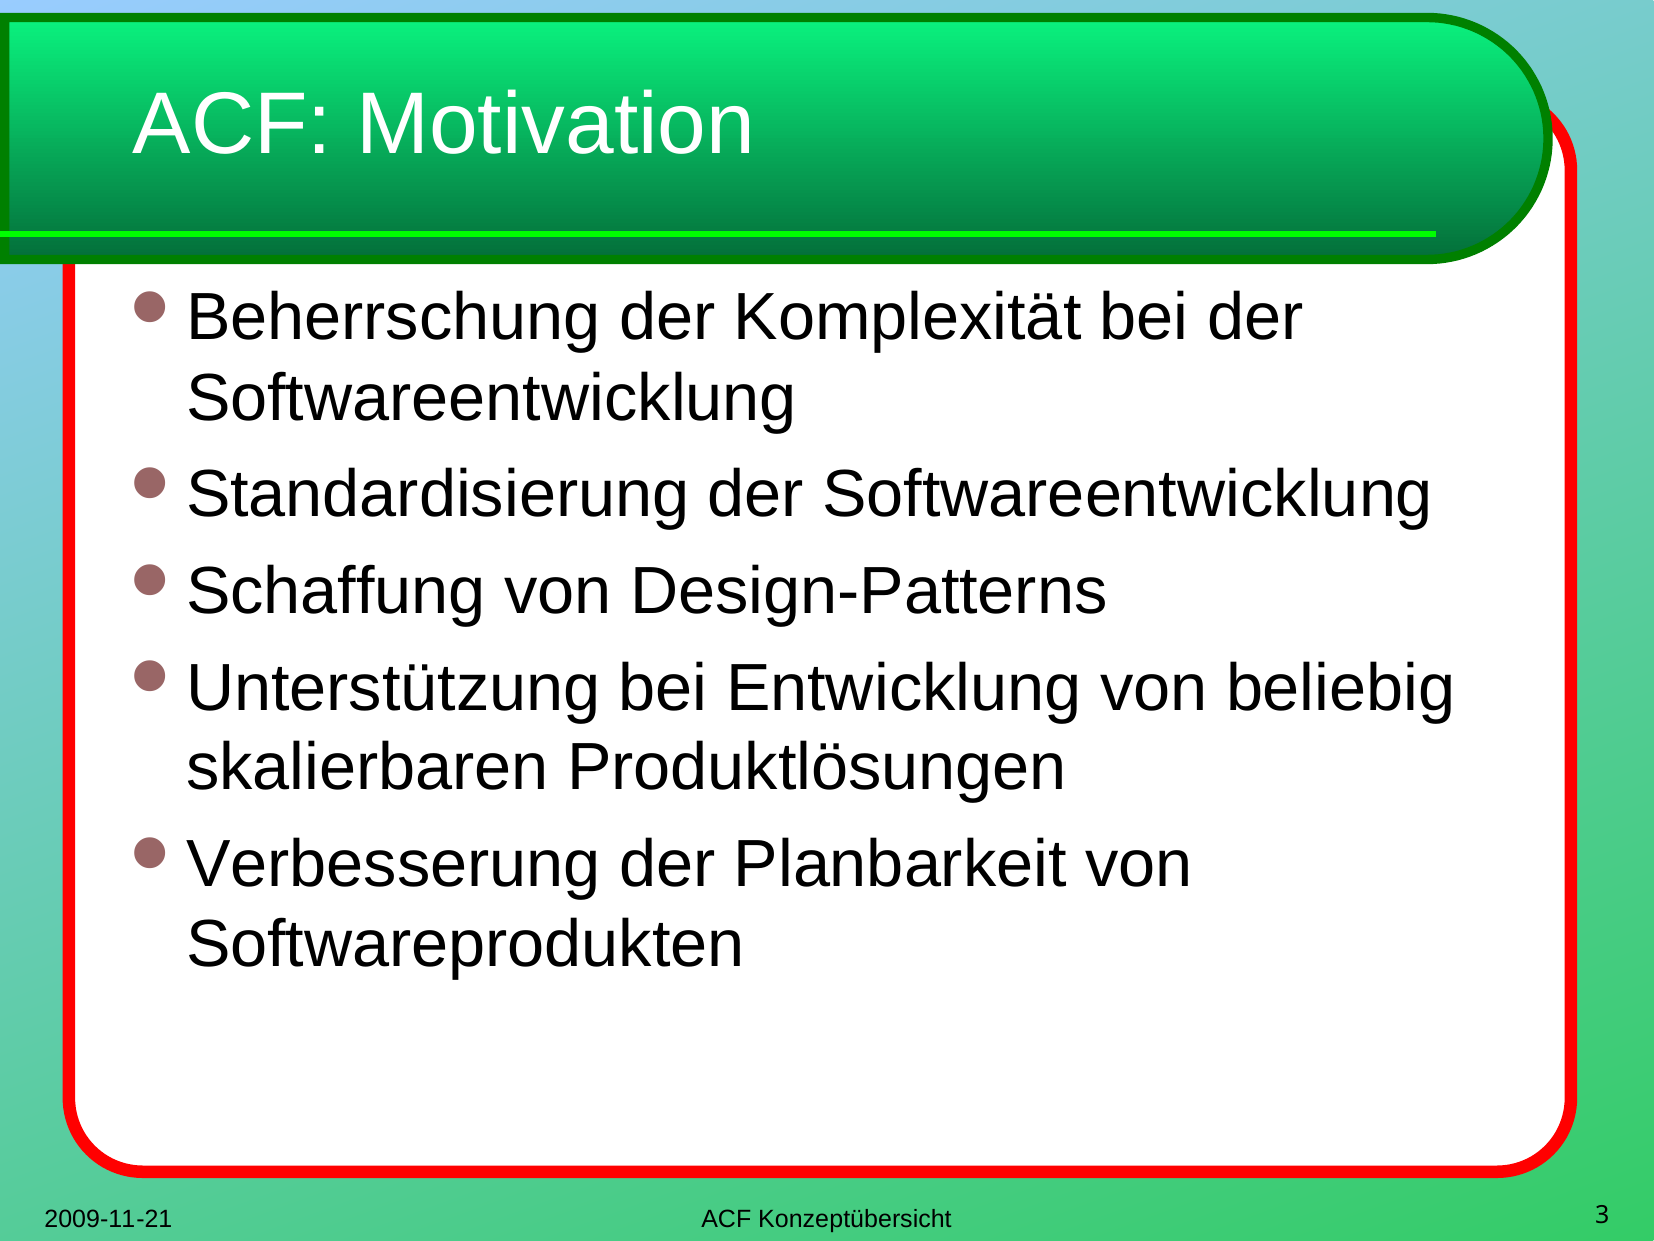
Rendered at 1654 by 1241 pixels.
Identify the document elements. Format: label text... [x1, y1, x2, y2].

title ACF: Motivation [118, 0, 1534, 237]
list Beherrschung der Komplexität bei der Softwareentwicklung Standardisierung der Softwareentwicklung Schaffung von Design-Patterns Unterstützung bei Entwicklung von beliebig skalierbaren Produktlösungen Verbesserung der Planbarkeit von Softwareprodukten [115, 265, 1506, 1108]
